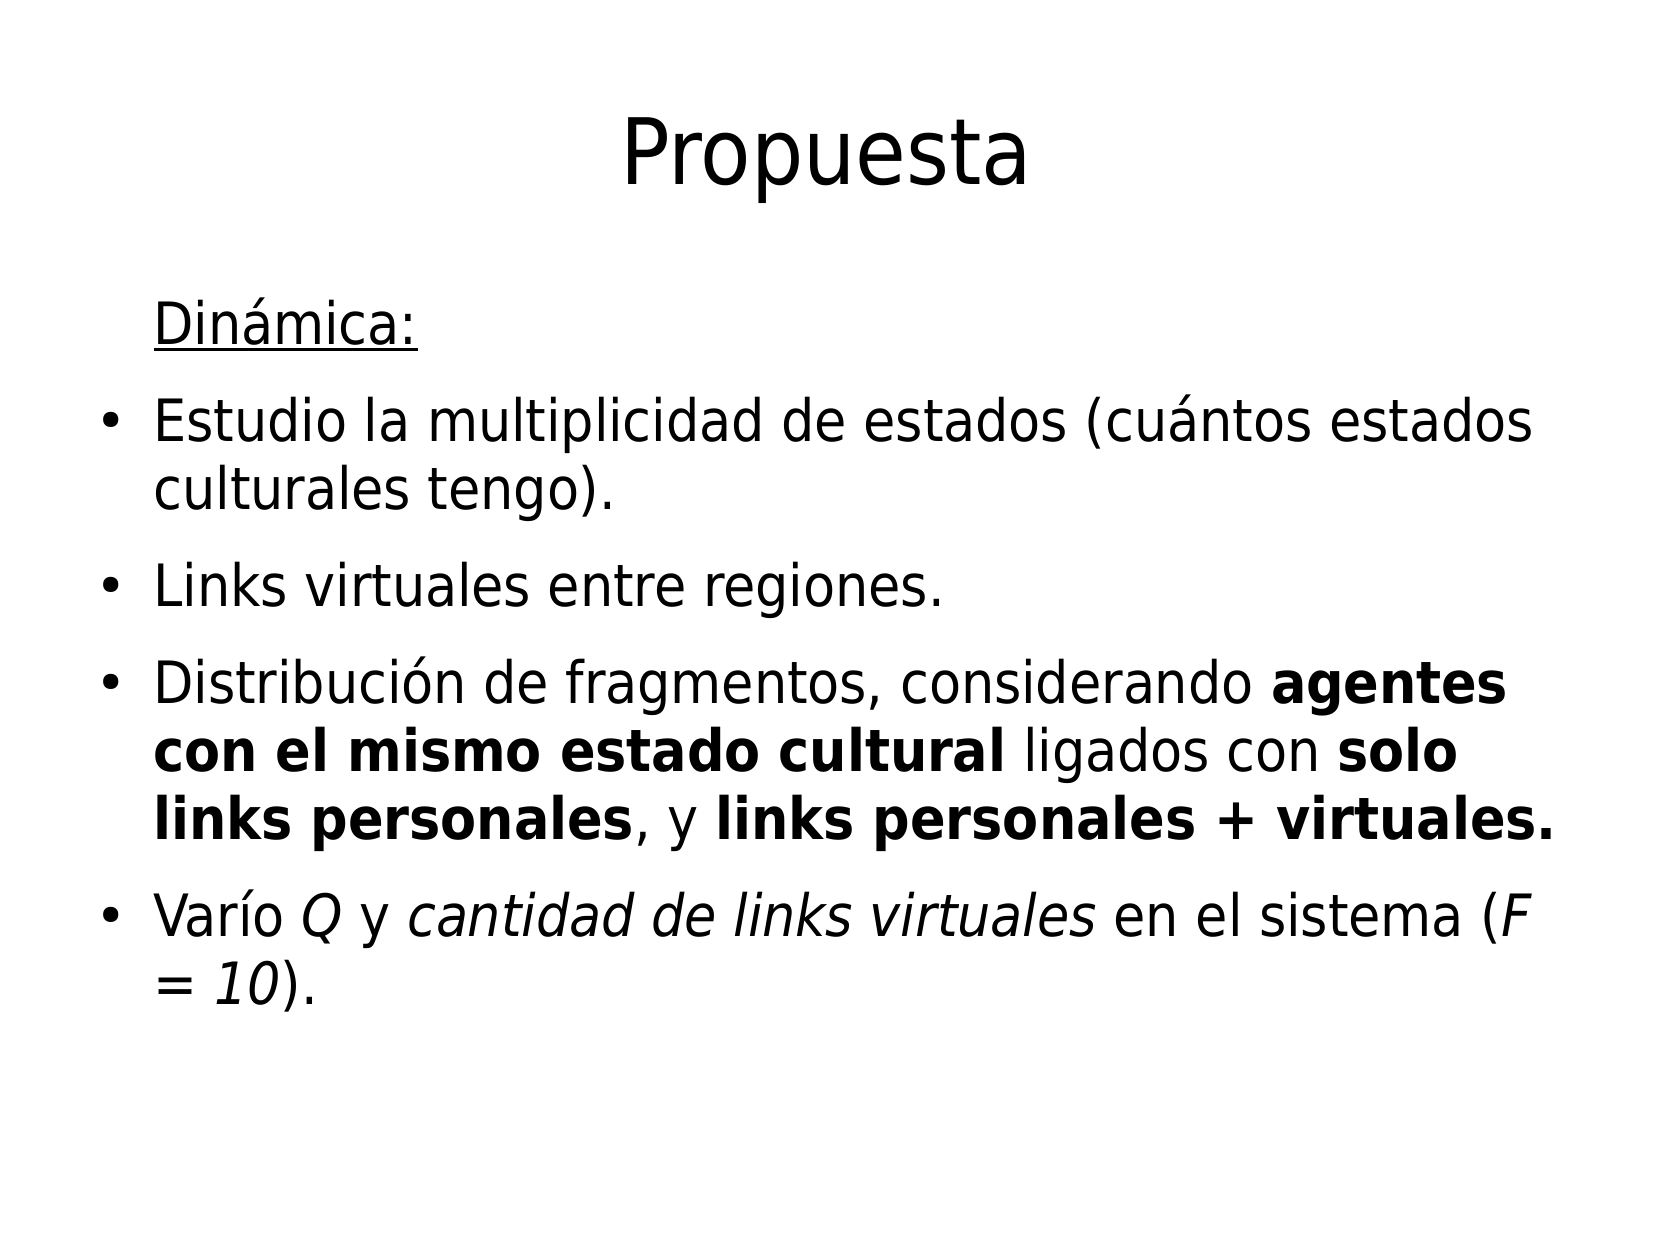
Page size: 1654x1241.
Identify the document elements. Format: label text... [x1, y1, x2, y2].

list Dinámica: Estudio la multiplicidad de estados (cuántos estados culturales tengo). Links virtuales entre regiones. Distribución de fragmentos, considerando agentes con el mismo estado cultural ligados con solo links personales, y links personales + virtuales. Varío Q y cantidad de links virtuales en el sistema (F = 10). [82, 290, 1571, 1229]
title Propuesta [82, 49, 1571, 257]
